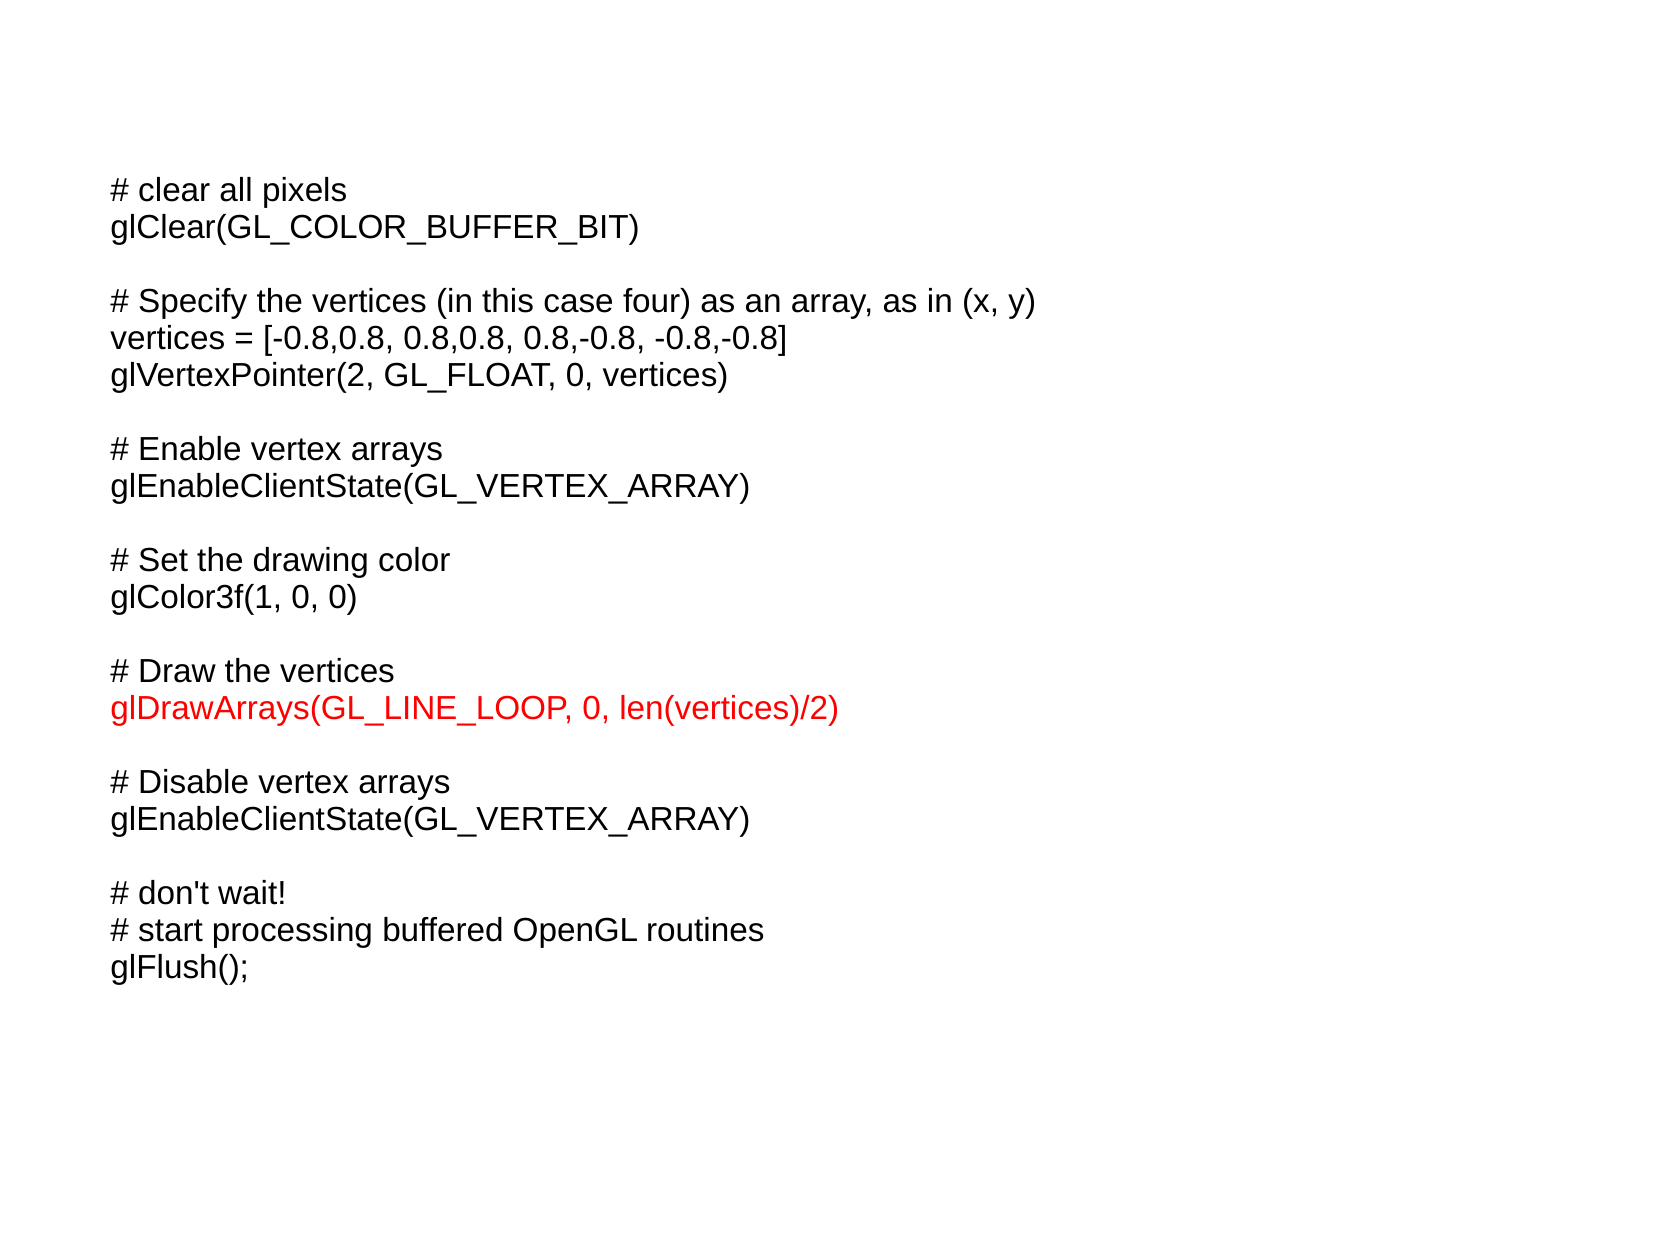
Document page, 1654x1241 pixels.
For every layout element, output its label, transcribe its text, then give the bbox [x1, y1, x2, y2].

subtitle # clear all pixels glClear(GL_COLOR_BUFFER_BIT) # Specify the vertices (in this case four) as an array, as in (x, y) vertices = [-0.8,0.8, 0.8,0.8, 0.8,-0.8, -0.8,-0.8] glVertexPointer(2, GL_FLOAT, 0, vertices) # Enable vertex arrays glEnableClientState(GL_VERTEX_ARRAY) # Set the drawing color glColor3f(1, 0, 0) # Draw the vertices glDrawArrays(GL_LINE_LOOP, 0, len(vertices)/2) # Disable vertex arrays glEnableClientState(GL_VERTEX_ARRAY) # don't wait! # start processing buffered OpenGL routines glFlush(); [82, 56, 1571, 1101]
